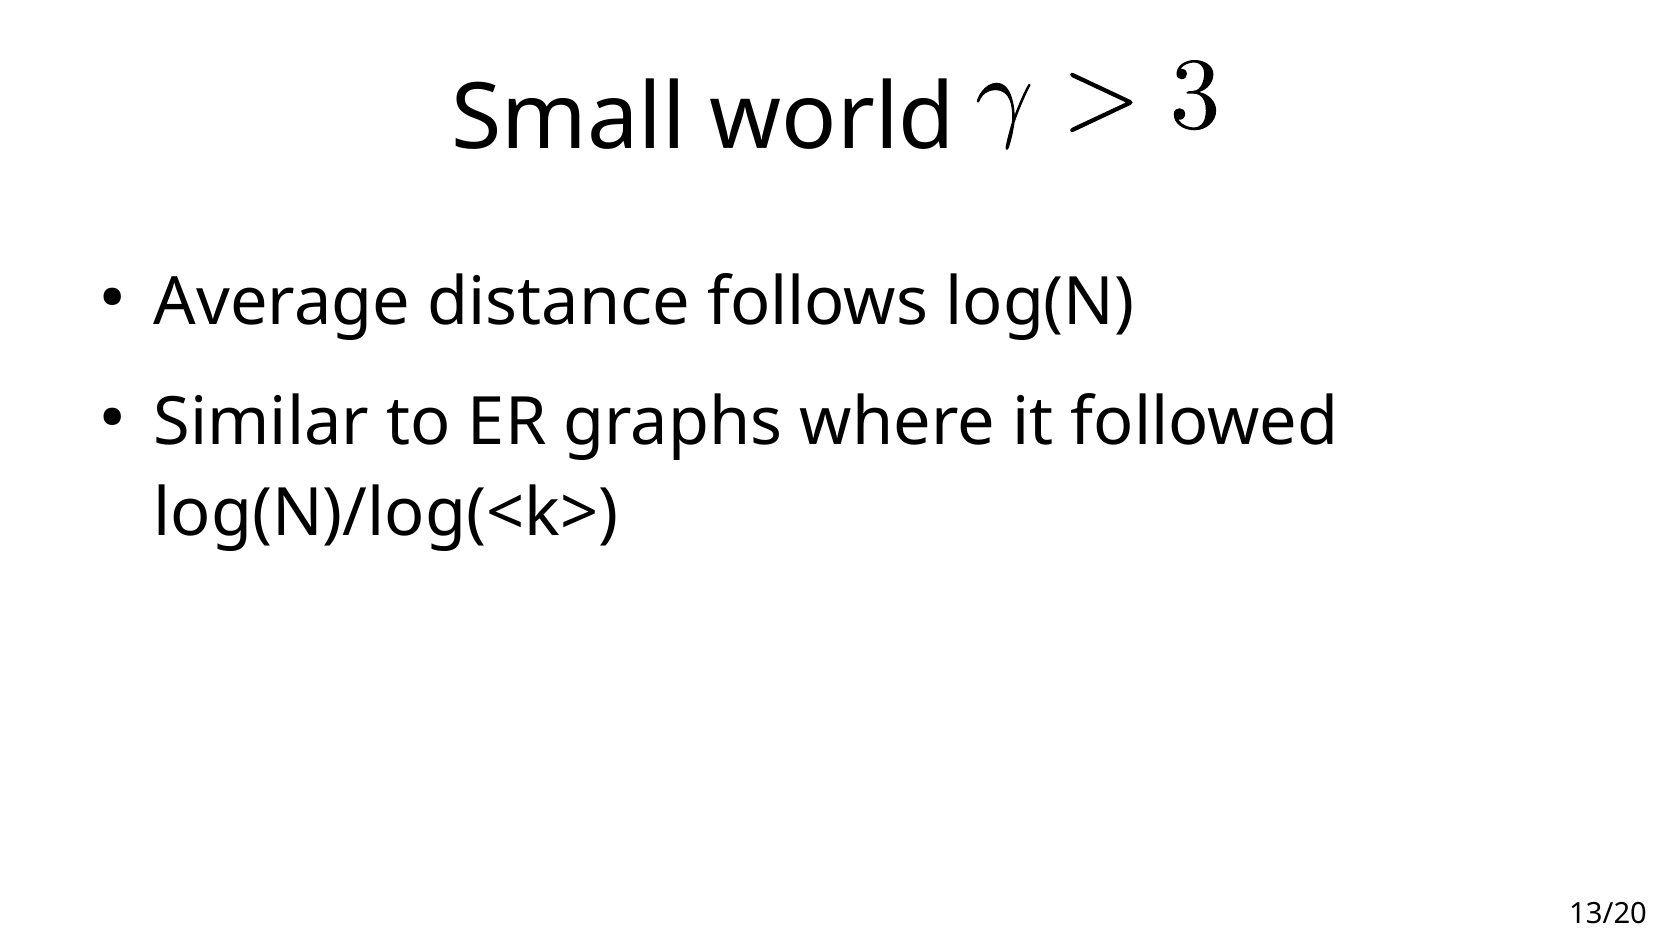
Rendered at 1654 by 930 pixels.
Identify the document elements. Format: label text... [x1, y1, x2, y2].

text_box [975, 59, 1221, 151]
list Average distance follows log(N) Similar to ER graphs where it followed log(N)/log(<k>) [82, 252, 1571, 571]
title Small world [82, 1, 1571, 225]
